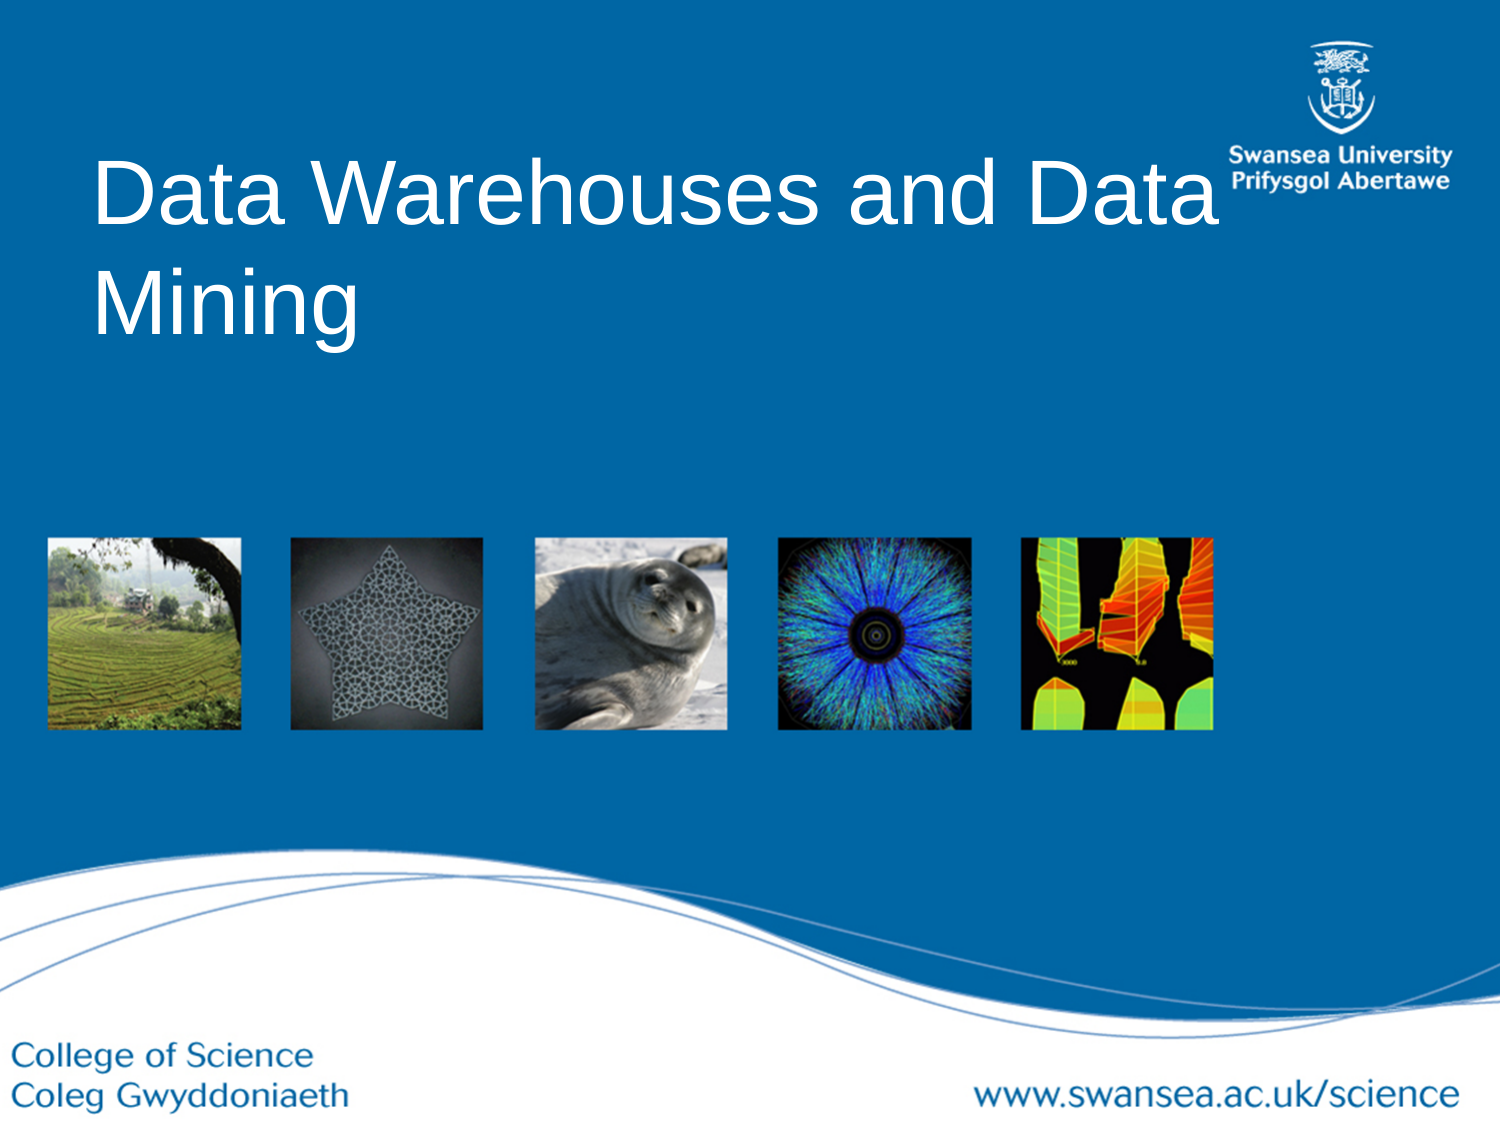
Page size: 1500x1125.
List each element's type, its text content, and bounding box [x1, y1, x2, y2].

text_box Data Warehouses and Data Mining [76, 125, 1306, 361]
picture [0, 0, 1500, 1125]
